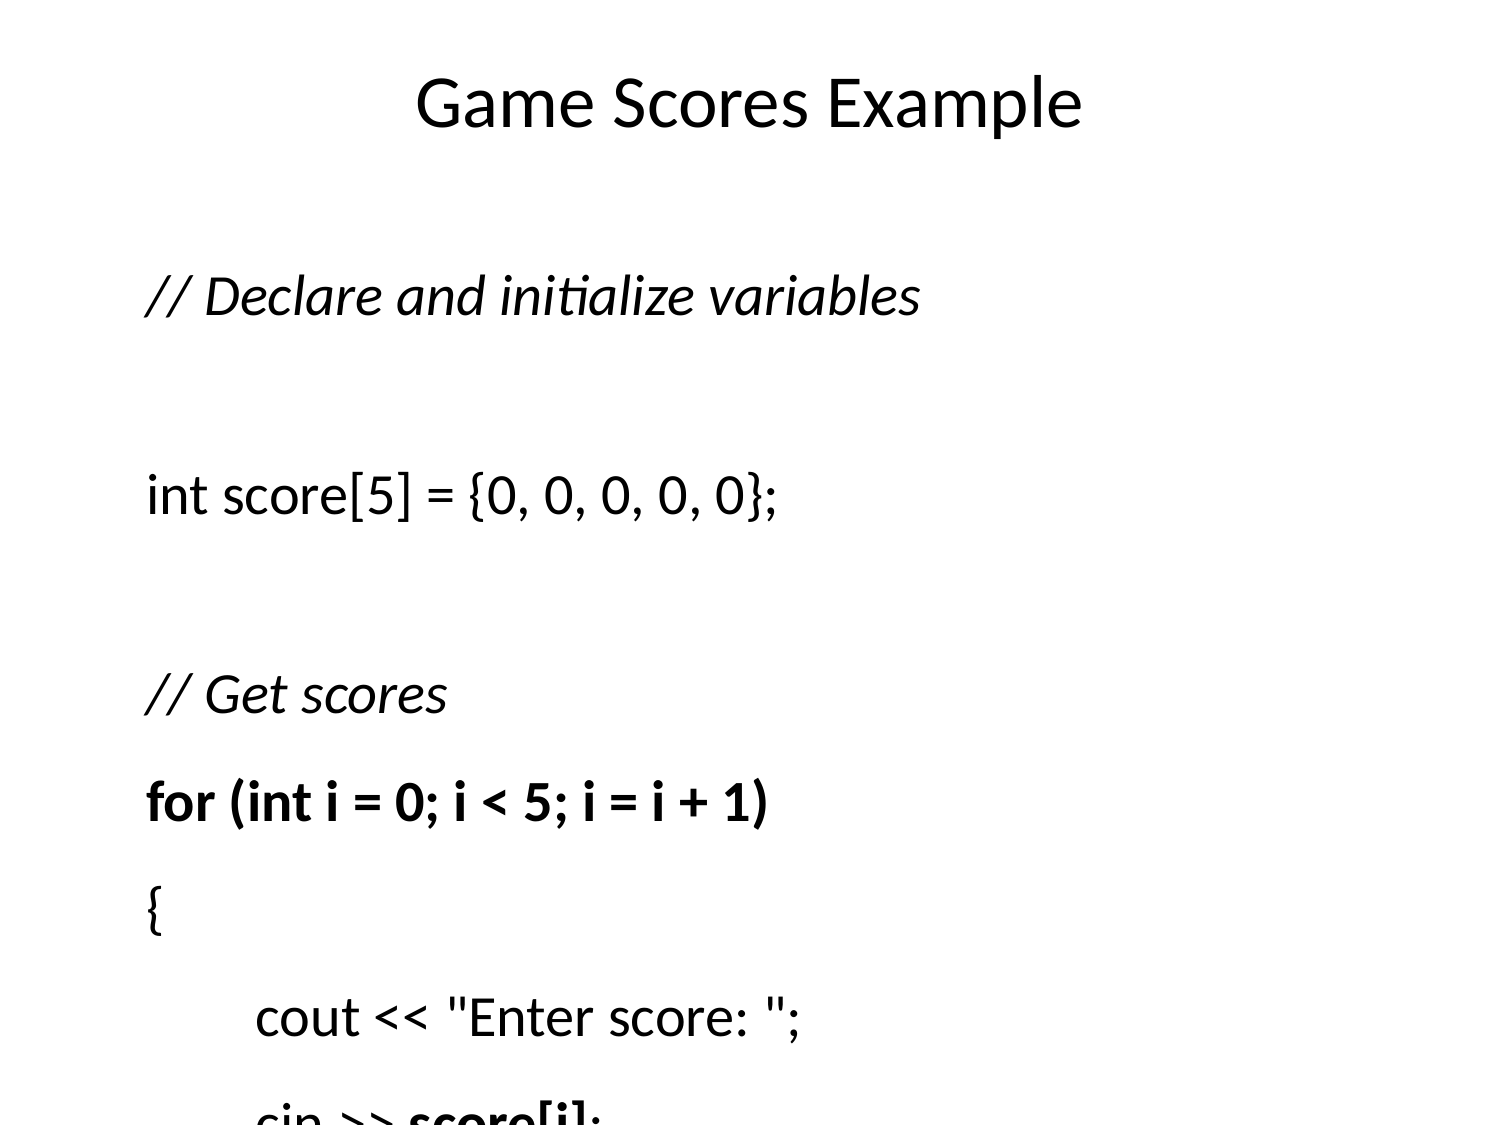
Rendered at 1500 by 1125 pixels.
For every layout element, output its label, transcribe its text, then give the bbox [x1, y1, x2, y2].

list // Declare and initialize variables int score[5] = {0, 0, 0, 0, 0}; // Get scores for (int i = 0; i < 5; i = i + 1) { cout << "Enter score: "; cin >> score[i]; } [75, 249, 1425, 1075]
title Game Scores Example [75, 45, 1425, 213]
